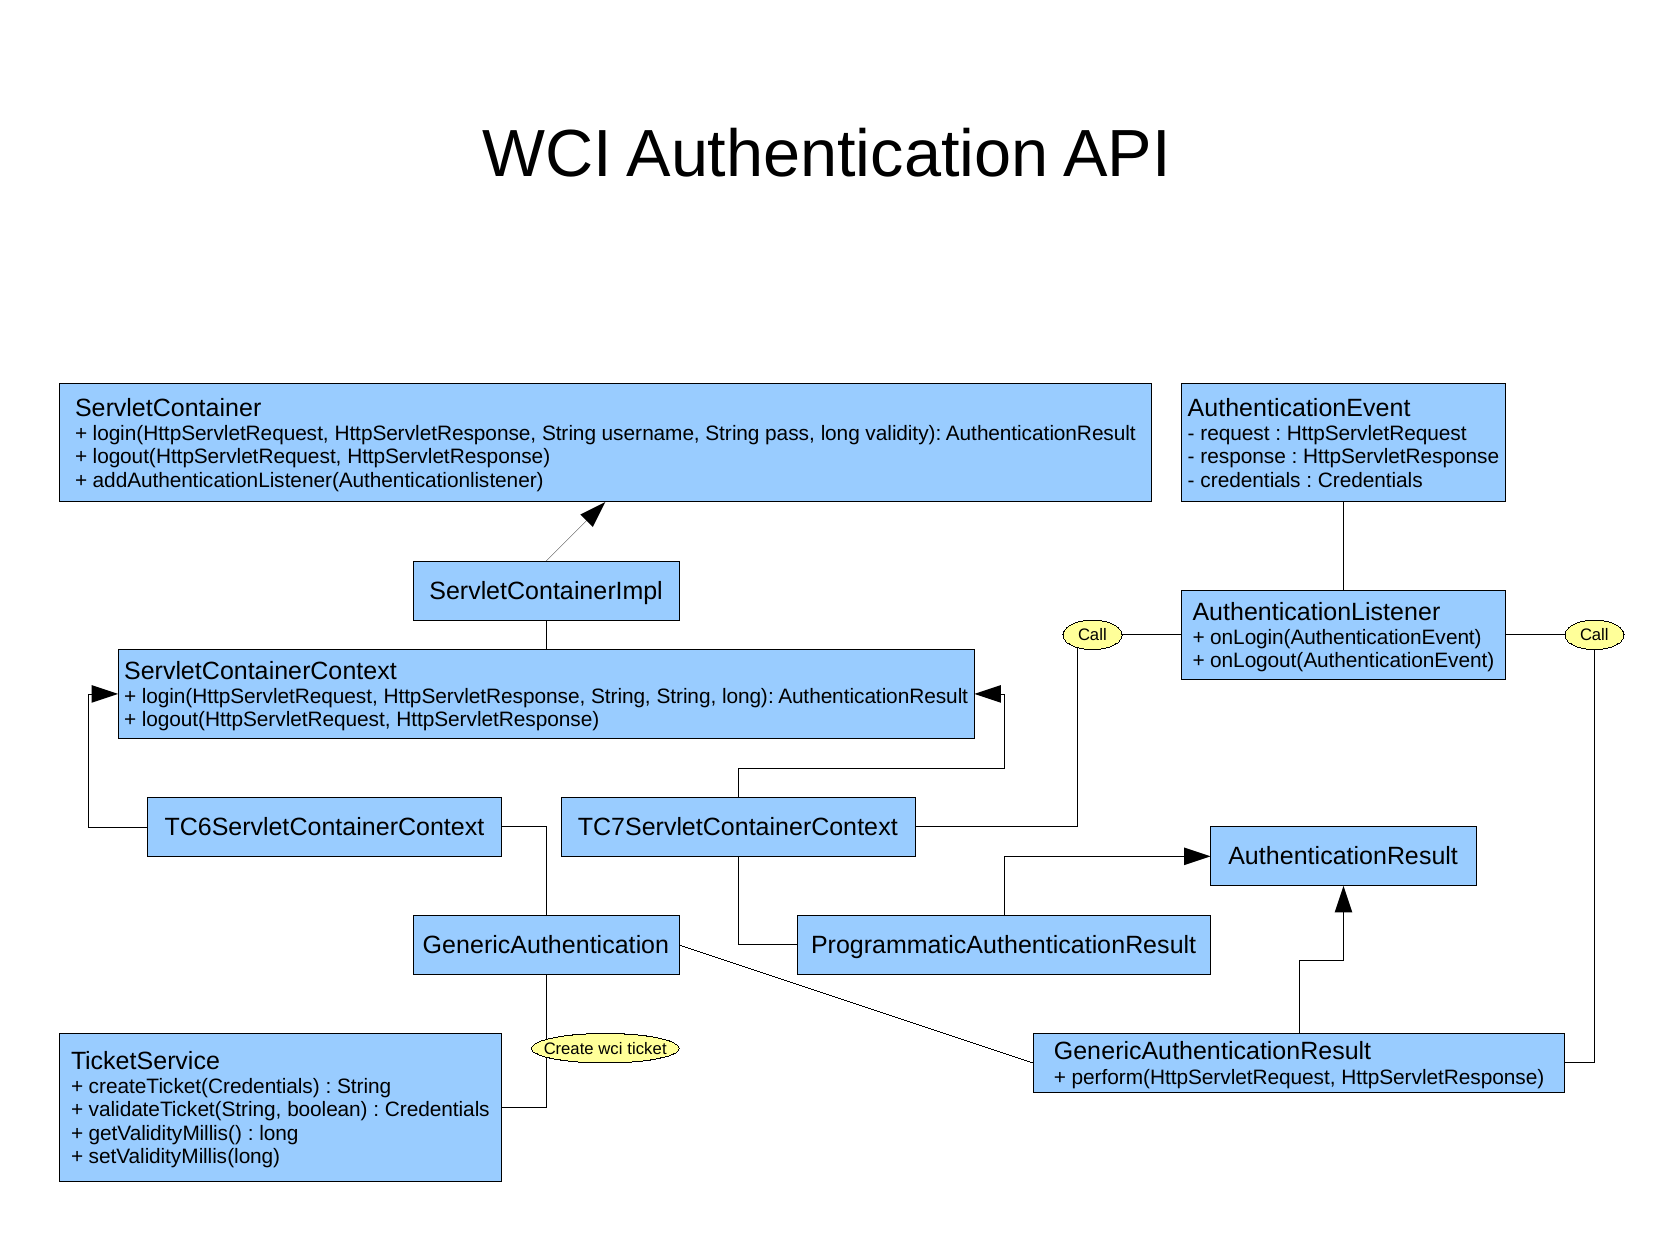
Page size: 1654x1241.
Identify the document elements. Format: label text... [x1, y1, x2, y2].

text_box TicketService + createTicket(Credentials) : String + validateTicket(String, boolean) : Credentials + getValidityMillis() : long + setValidityMillis(long) [59, 1033, 502, 1182]
text_box AuthenticationEvent - request : HttpServletRequest - response : HttpServletResponse - credentials : Credentials [1181, 383, 1506, 502]
text_box TC6ServletContainerContext [147, 797, 502, 857]
text_box AuthenticationListener + onLogin(AuthenticationEvent) + onLogout(AuthenticationEvent) [1181, 590, 1506, 680]
text_box ProgrammaticAuthenticationResult [797, 915, 1211, 975]
text_box TC7ServletContainerContext [739, 797, 916, 857]
text_box Create wci ticket [531, 1033, 680, 1063]
text_box Call [1062, 620, 1123, 650]
title WCI Authentication API [82, 49, 1571, 257]
text_box ServletContainer + login(HttpServletRequest, HttpServletResponse, String username, String pass, long validity): AuthenticationResult + logout(HttpServletRequest, HttpServletResponse) + addAuthenticationListener(Authenticationlistener) [59, 383, 1152, 502]
text_box GenericAuthentication [413, 915, 680, 975]
text_box Call [1564, 620, 1625, 650]
text_box GenericAuthenticationResult + perform(HttpServletRequest, HttpServletResponse) [1033, 1033, 1565, 1093]
text_box TC7ServletContainerContext [561, 797, 738, 857]
text_box ServletContainerContext + login(HttpServletRequest, HttpServletResponse, String, String, long): AuthenticationResult + logout(HttpServletRequest, HttpServletResponse) [118, 649, 975, 739]
text_box ServletContainerImpl [413, 561, 680, 621]
text_box AuthenticationResult [1210, 826, 1477, 886]
